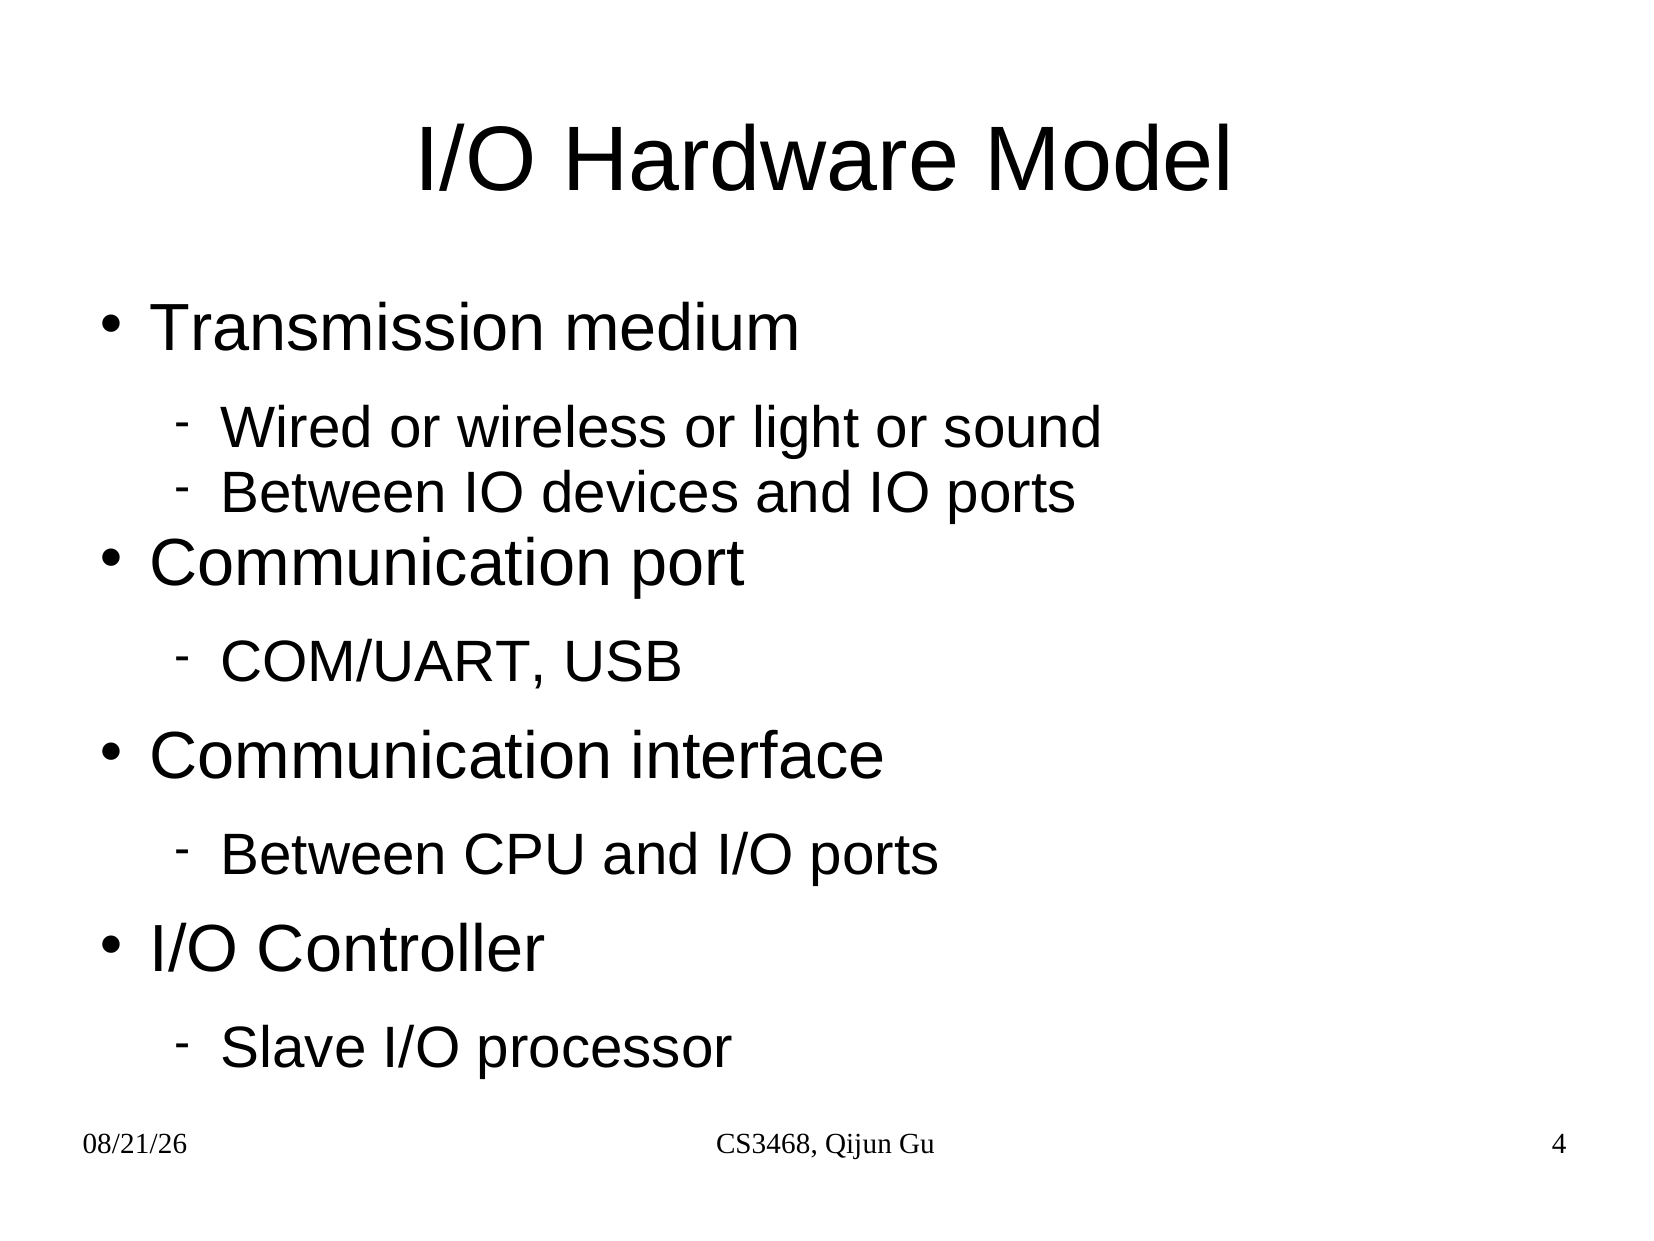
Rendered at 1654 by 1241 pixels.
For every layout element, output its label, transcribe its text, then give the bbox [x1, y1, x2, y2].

list Transmission medium Wired or wireless or light or sound Between IO devices and IO ports Communication port COM/UART, USB Communication interface Between CPU and I/O ports I/O Controller Slave I/O processor [82, 290, 1568, 1091]
title I/O Hardware Model [82, 64, 1568, 254]
